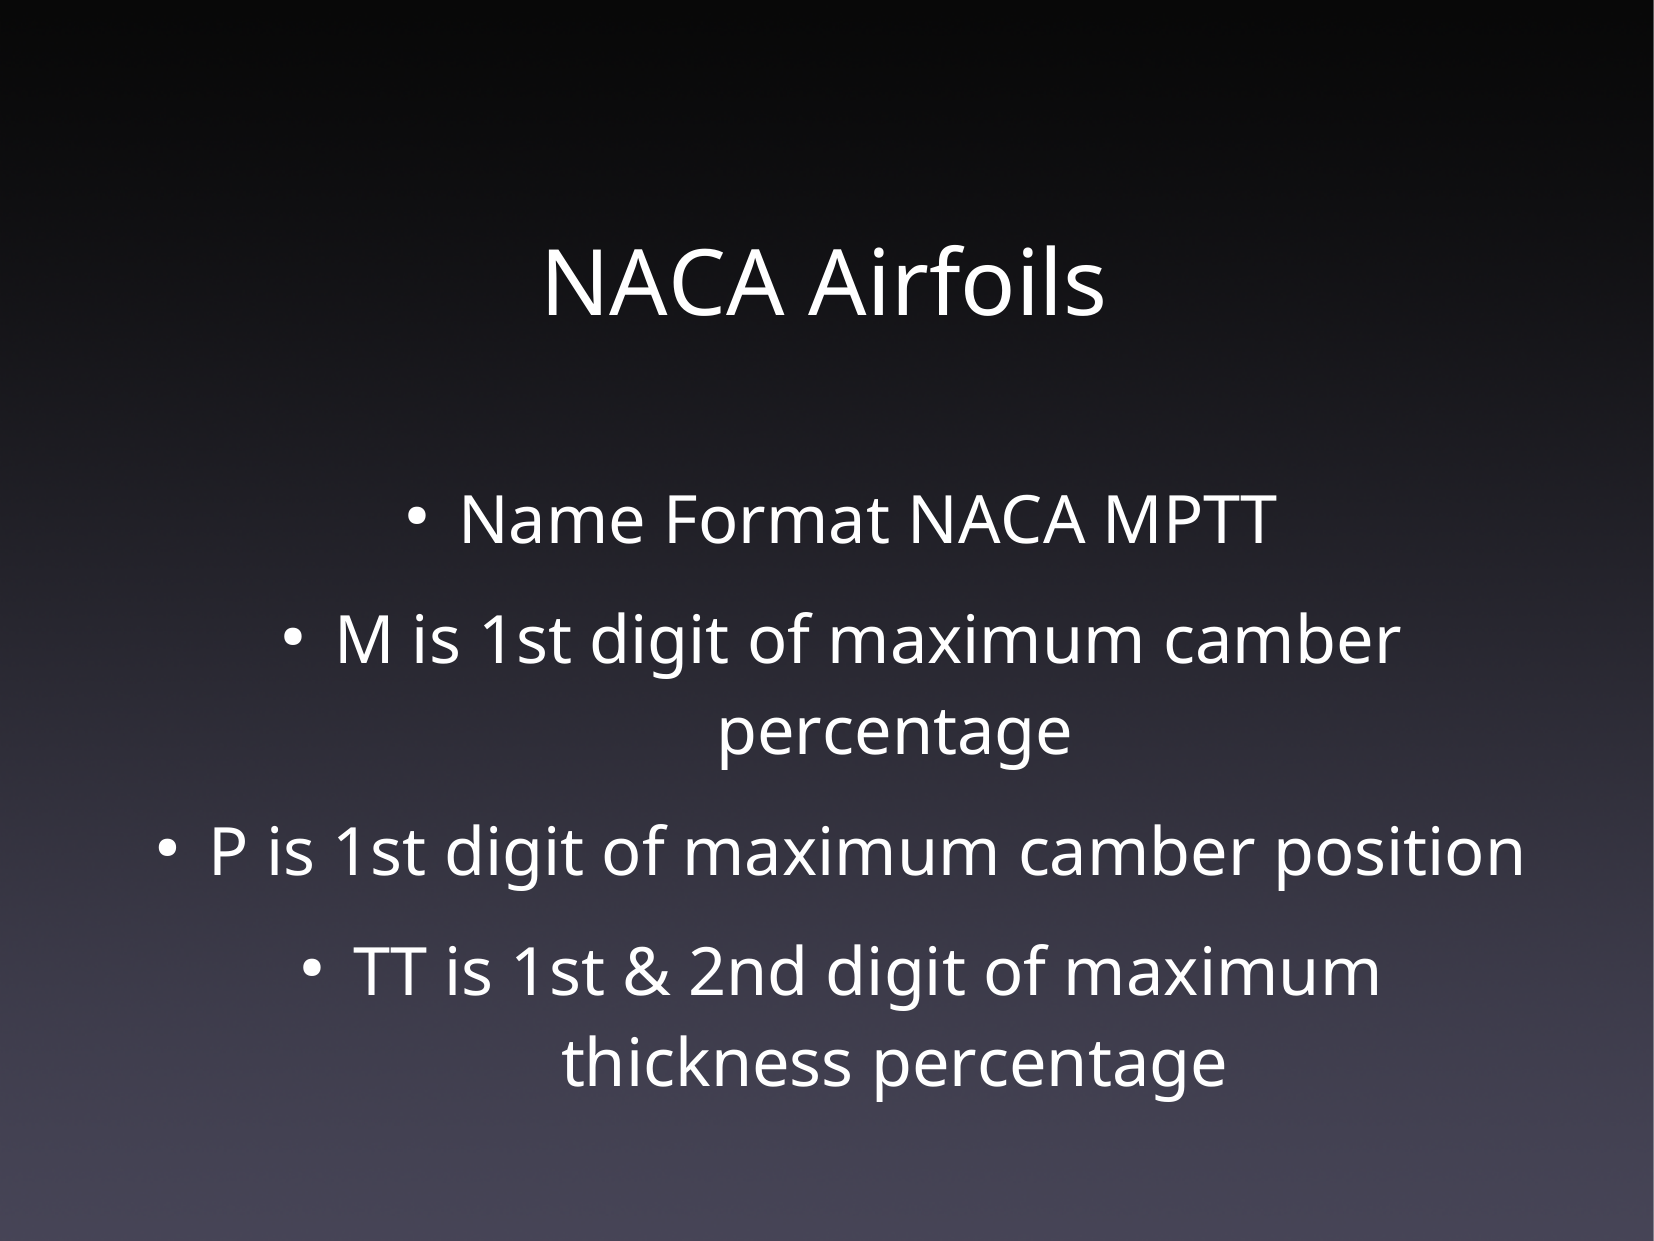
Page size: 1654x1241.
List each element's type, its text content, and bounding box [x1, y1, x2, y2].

list Name Format NACA MPTT M is 1st digit of maximum camber percentage P is 1st digit of maximum camber position TT is 1st & 2nd digit of maximum thickness percentage [118, 472, 1531, 1106]
title NACA Airfoils [118, 176, 1531, 384]
picture [0, 0, 1654, 1241]
